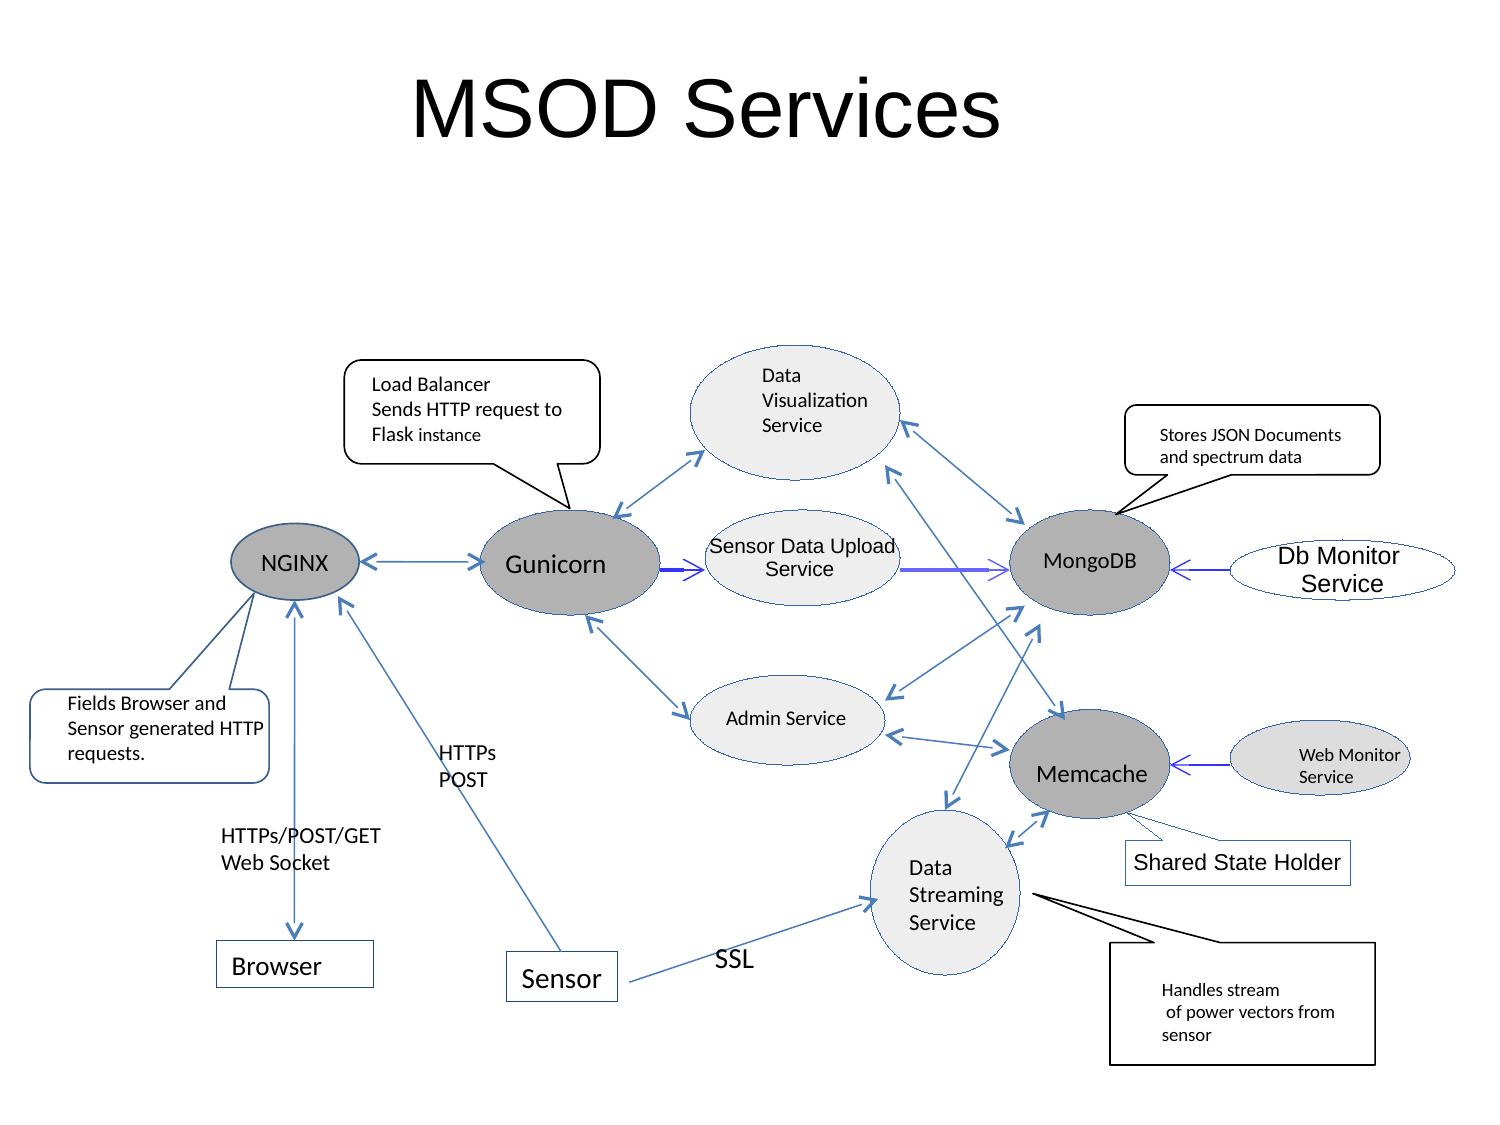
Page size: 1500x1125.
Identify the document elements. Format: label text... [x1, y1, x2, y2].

text_box Browser [216, 940, 374, 988]
text_box Gunicorn [490, 538, 622, 587]
text_box MongoDB [1028, 537, 1152, 581]
text_box [1025, 796, 1155, 819]
text_box Stores JSON Documents and spectrum data [1145, 415, 1361, 475]
text_box [1009, 509, 1171, 616]
text_box Handles stream of power vectors from sensor [1147, 970, 1351, 1053]
text_box [1009, 709, 1171, 792]
text_box Admin Service [711, 697, 867, 738]
text_box Shared State Holder [1125, 812, 1351, 886]
text_box [480, 510, 661, 616]
text_box Data Visualization Service [747, 354, 888, 445]
text_box [888, 381, 901, 444]
text_box Load Balancer Sends HTTP request to Flask instance [357, 363, 582, 454]
text_box [1230, 720, 1391, 792]
text_box [230, 523, 360, 601]
text_box [690, 675, 886, 766]
text_box NGINX [246, 539, 344, 584]
text_box HTTPs/POST/GET Web Socket [206, 813, 397, 883]
text_box [690, 345, 888, 481]
text_box Memcache [1021, 750, 1164, 796]
text_box Web Monitor Service [1284, 734, 1416, 795]
text_box HTTPs POST [424, 730, 512, 800]
text_box SSL [700, 931, 776, 982]
text_box Fields Browser and Sensor generated HTTP requests. [52, 682, 284, 773]
text_box [870, 810, 1006, 976]
text_box Sensor Data Upload Service [705, 509, 901, 606]
text_box Db Monitor Service [1230, 539, 1456, 601]
text_box Data Streaming Service [894, 844, 1019, 942]
text_box Sensor [506, 951, 618, 1002]
text_box MSOD Services [395, 54, 1018, 163]
